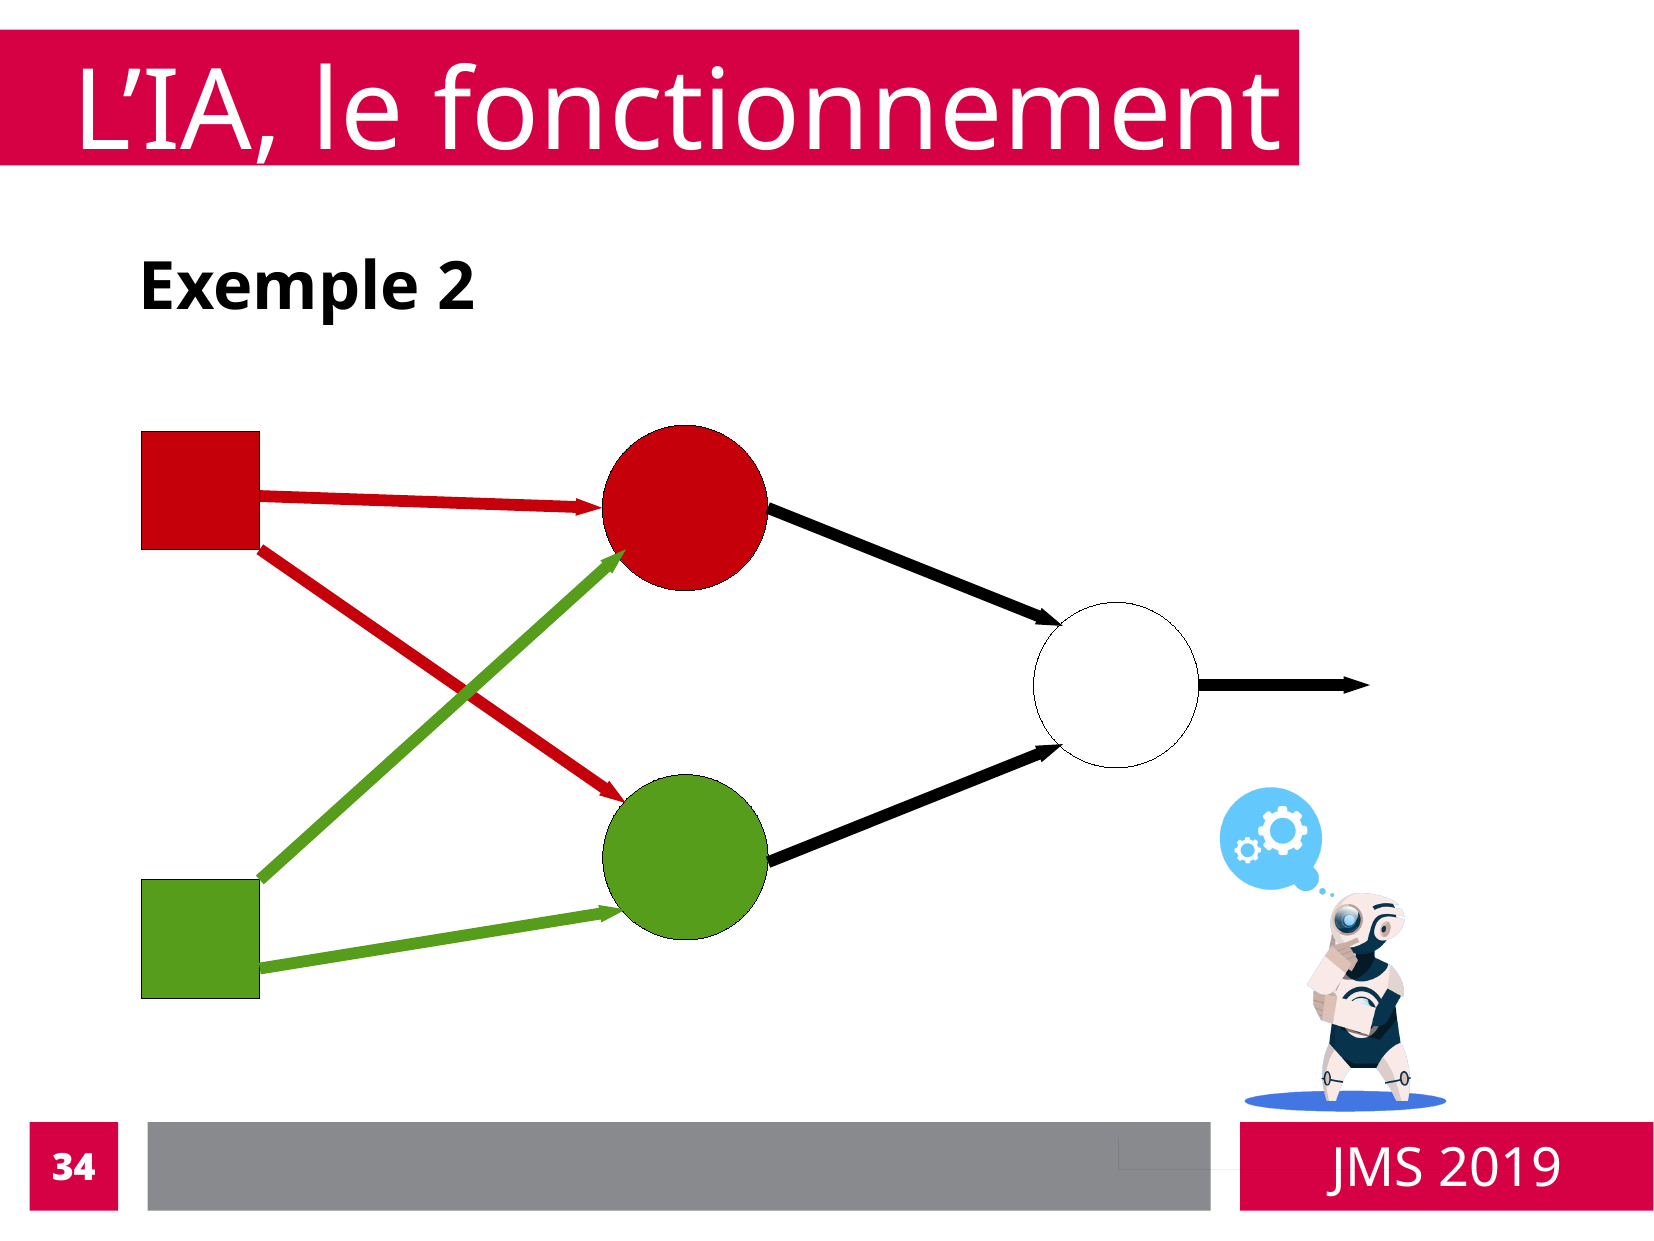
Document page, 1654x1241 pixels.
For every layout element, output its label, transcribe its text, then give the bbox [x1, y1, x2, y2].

text_box [1033, 602, 1199, 768]
text_box [602, 425, 768, 591]
text_box [141, 879, 260, 999]
title L’IA, le fonctionnement [0, 29, 1371, 178]
picture [1118, 744, 1512, 1170]
text_box Exemple 2 [0, 237, 615, 330]
text_box [141, 431, 260, 550]
text_box [602, 774, 769, 940]
